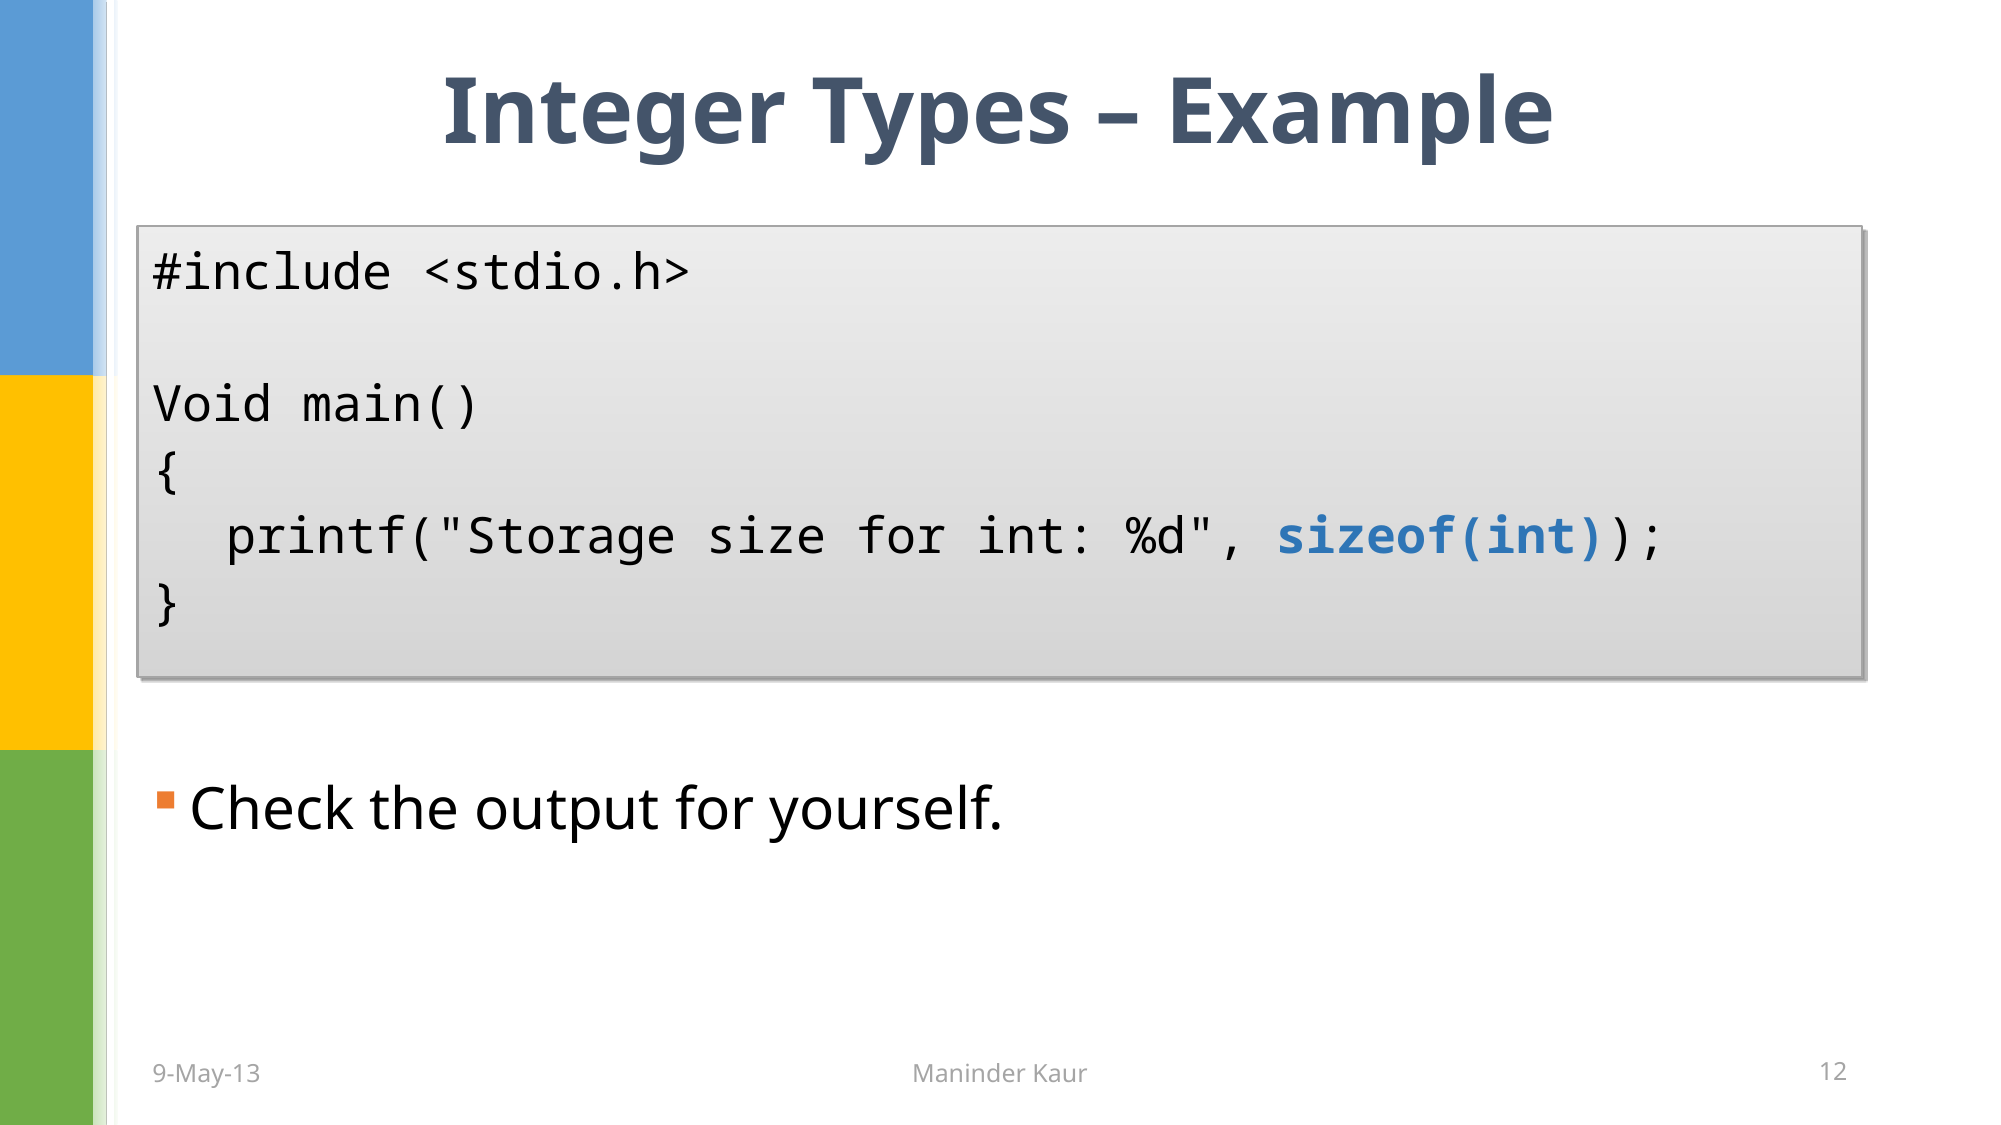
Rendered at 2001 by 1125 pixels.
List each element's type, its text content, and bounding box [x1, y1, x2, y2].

list #include <stdio.h> Void main() { printf("Storage size for int: %d", sizeof(int)); } [137, 226, 1863, 678]
title Integer Types – Example [137, 25, 1863, 190]
footer Maninder Kaur [762, 1042, 1238, 1103]
slide_number 9-May-13 [137, 1042, 675, 1103]
slide_number <number> [1325, 1042, 1863, 1103]
text_box Check the output for yourself. [137, 772, 1863, 1014]
